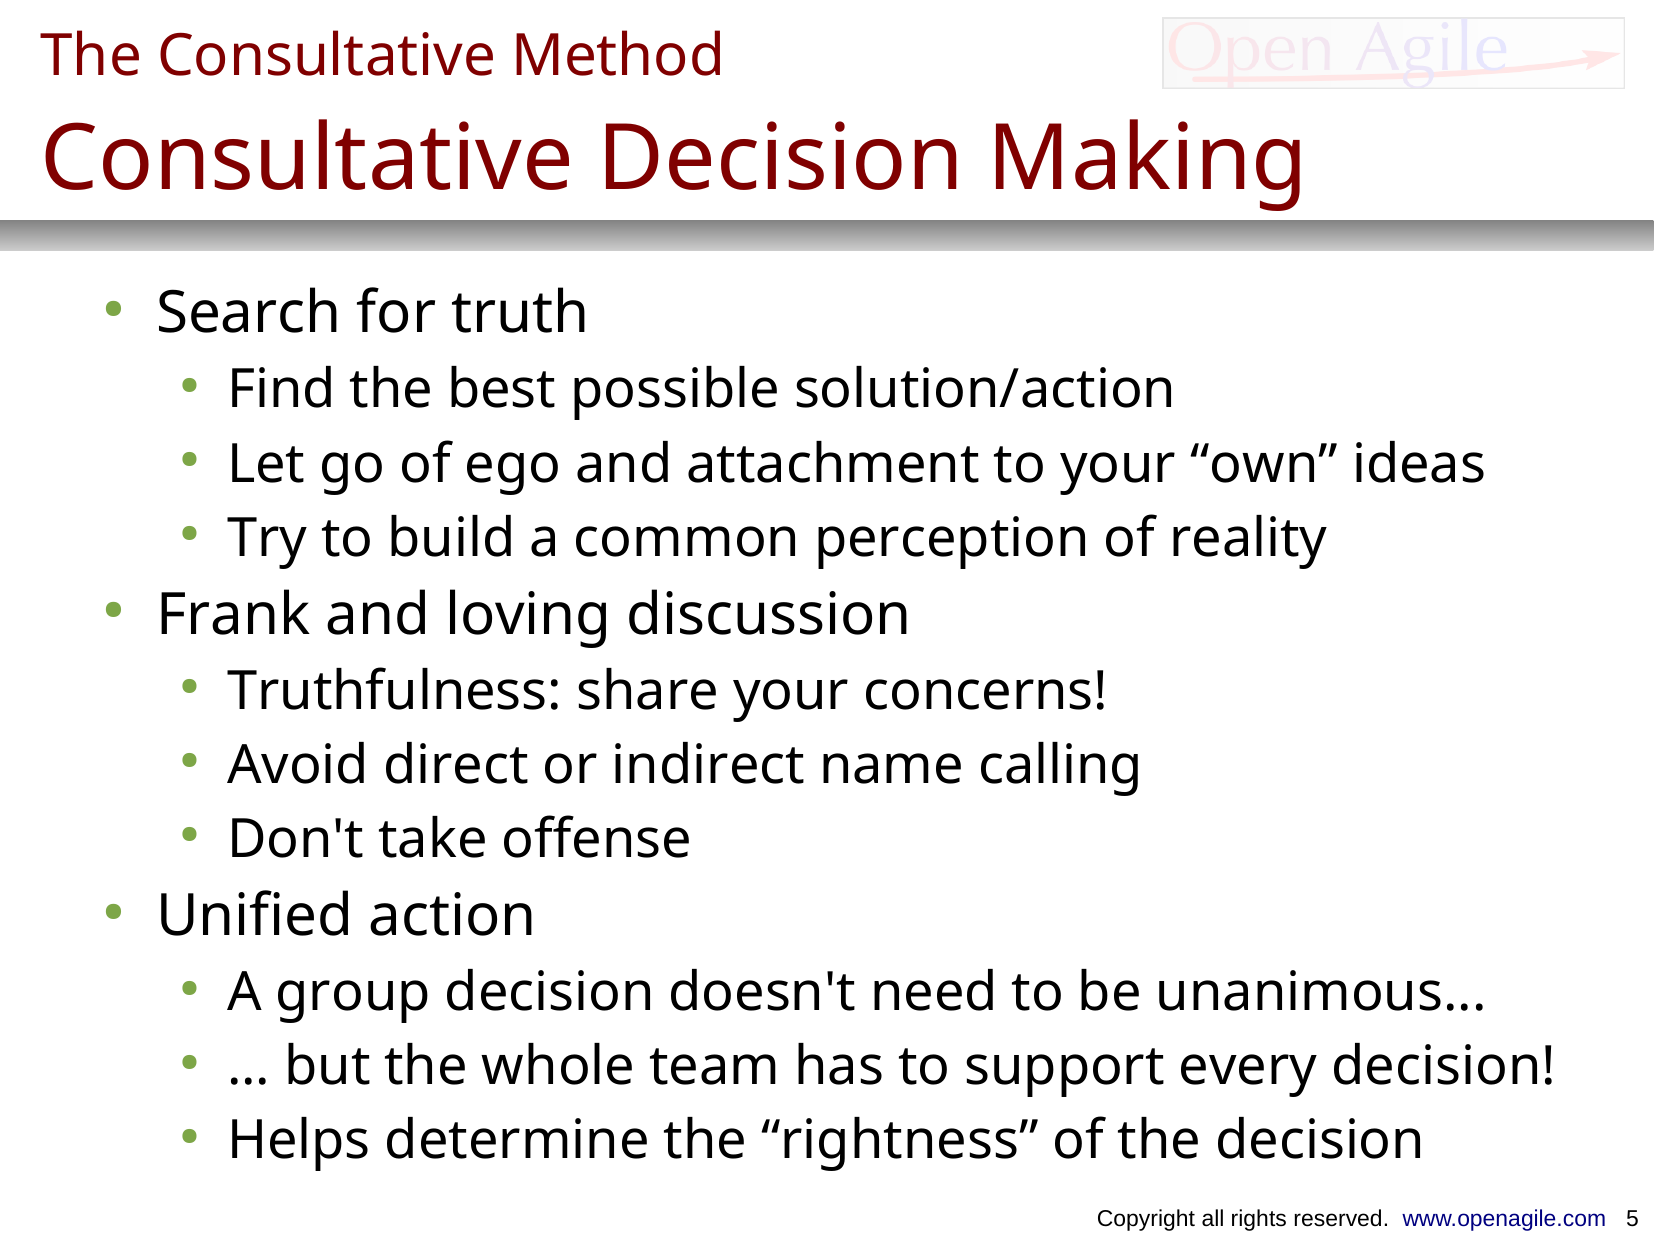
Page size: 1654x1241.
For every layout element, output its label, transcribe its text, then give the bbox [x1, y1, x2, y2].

list Search for truth Find the best possible solution/action Let go of ego and attachment to your “own” ideas Try to build a common perception of reality Frank and loving discussion Truthfulness: share your concerns! Avoid direct or indirect name calling Don't take offense Unified action A group decision doesn't need to be unanimous... ... but the whole team has to support every decision! Helps determine the “rightness” of the decision Unity is a precondition to getting assistance! [85, 270, 1617, 1191]
title The Consultative Method Consultative Decision Making [40, 8, 1654, 222]
